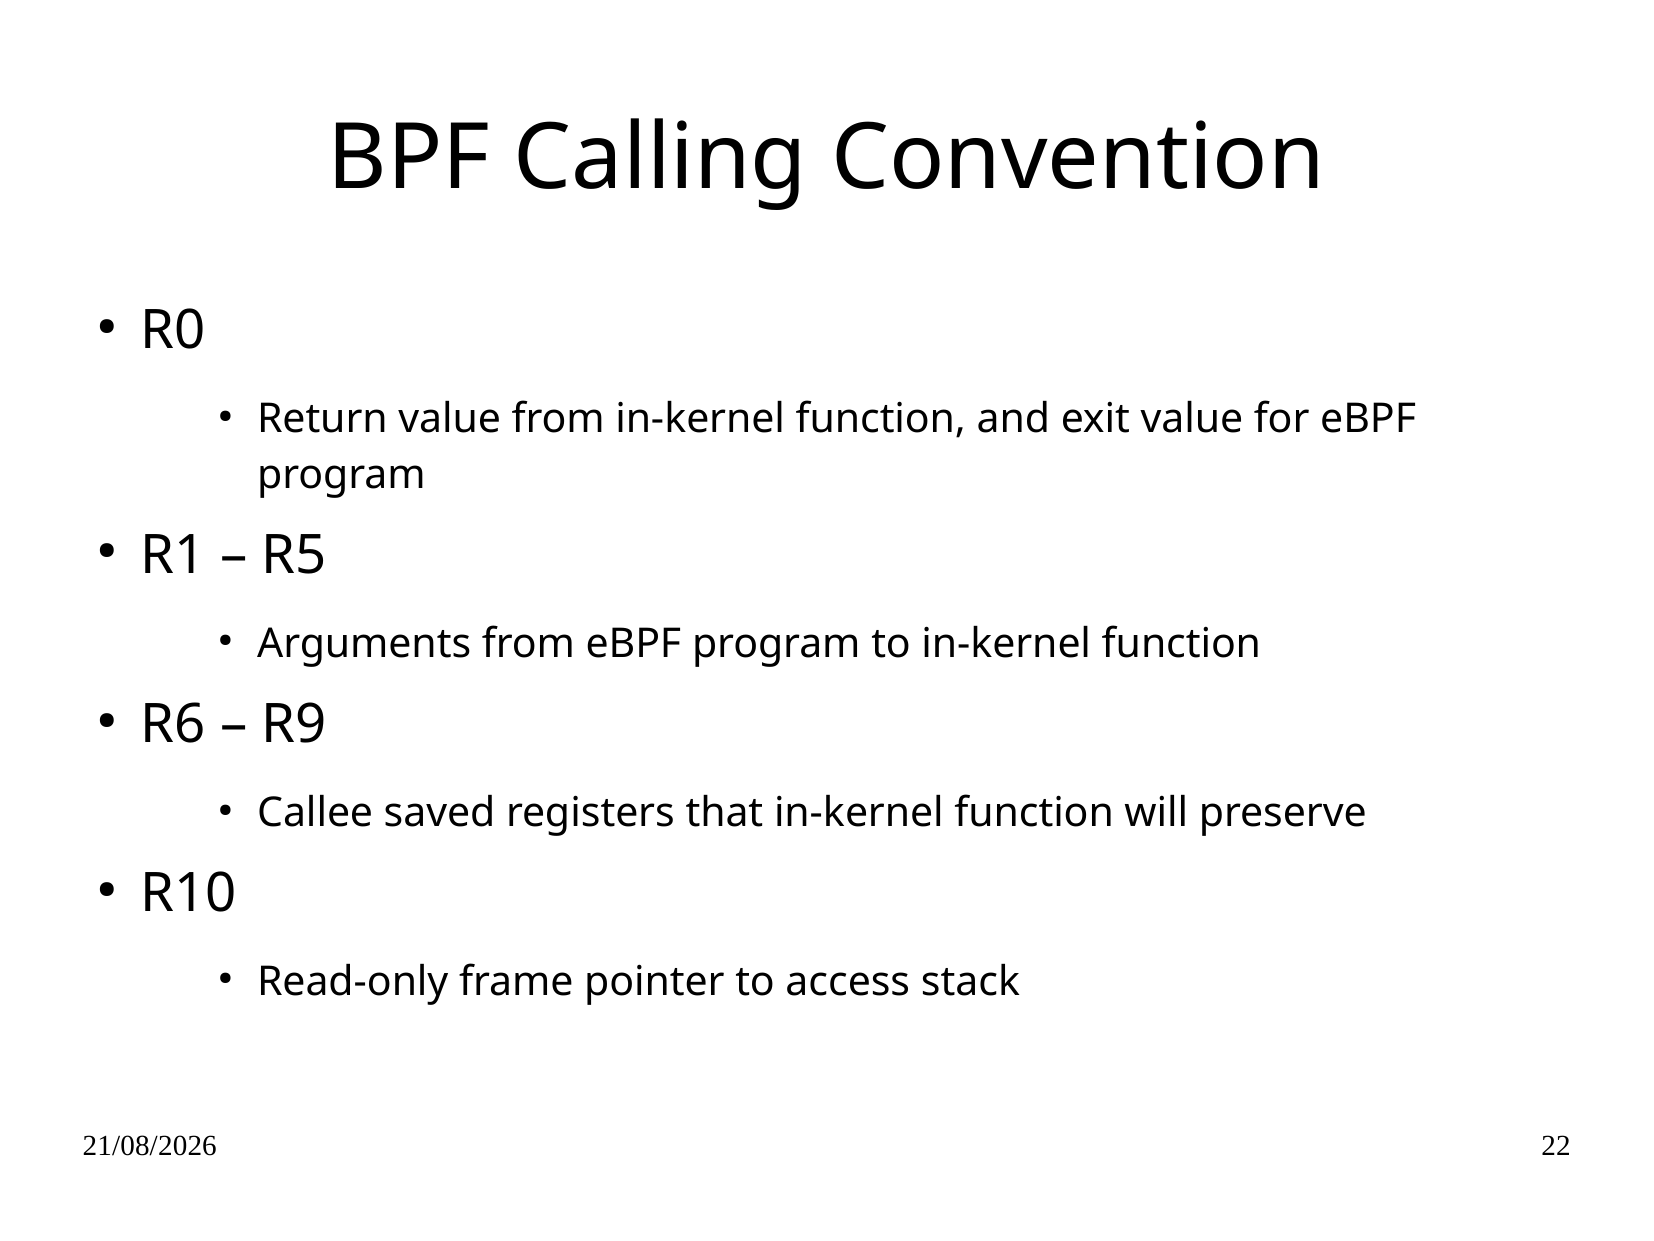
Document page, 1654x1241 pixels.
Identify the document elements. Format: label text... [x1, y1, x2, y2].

title BPF Calling Convention [82, 49, 1571, 257]
list R0 Return value from in-kernel function, and exit value for eBPF program R1 – R5 Arguments from eBPF program to in-kernel function R6 – R9 Callee saved registers that in-kernel function will preserve R10 Read-only frame pointer to access stack [82, 290, 1571, 1010]
